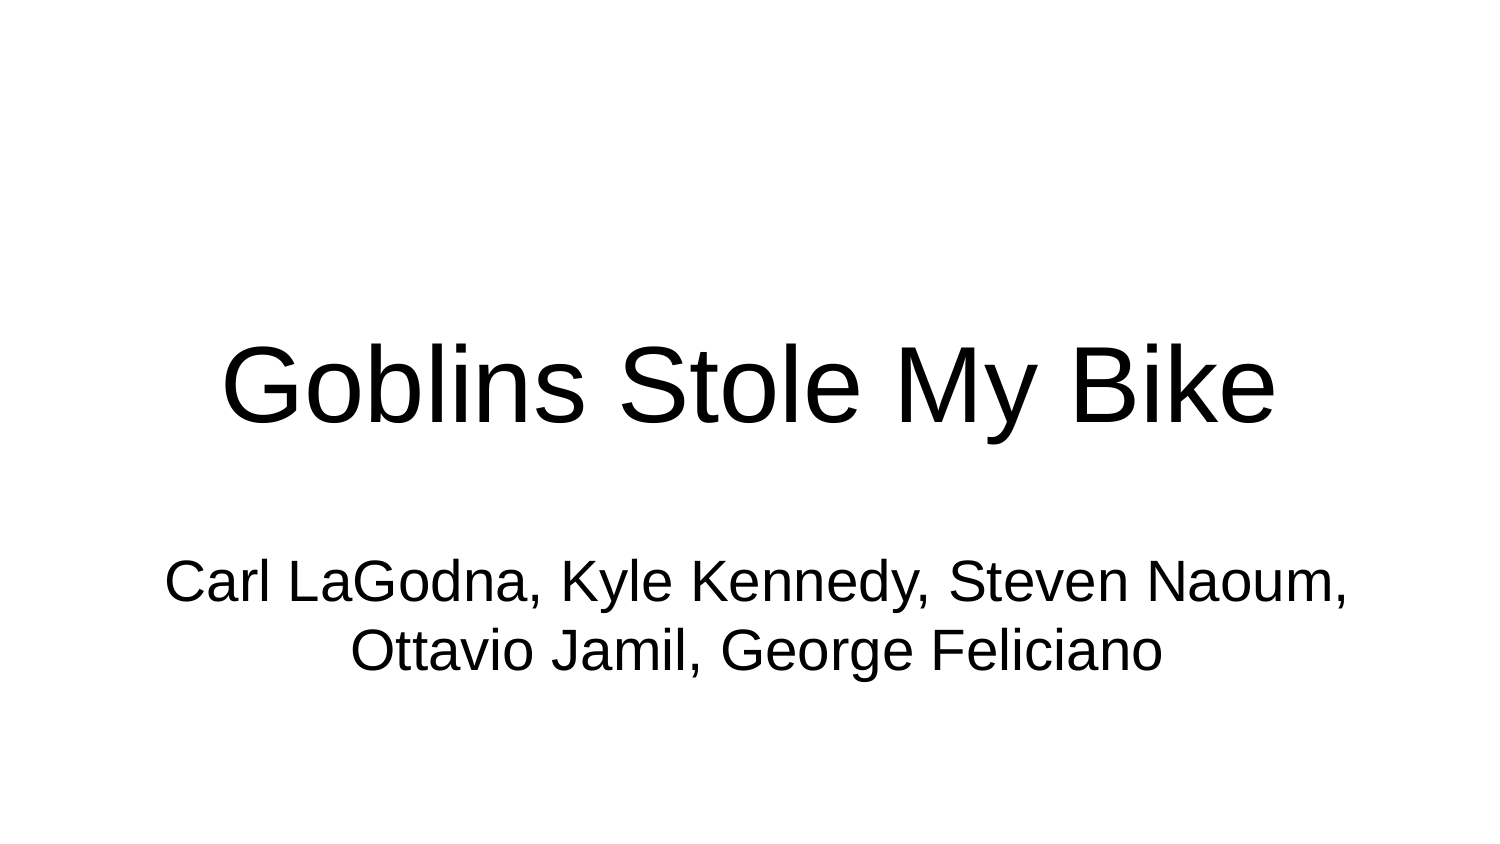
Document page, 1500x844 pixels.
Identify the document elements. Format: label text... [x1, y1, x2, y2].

subtitle Carl LaGodna, Kyle Kennedy, Steven Naoum, Ottavio Jamil, George Feliciano [59, 527, 1457, 724]
title Goblins Stole My Bike [51, 122, 1449, 459]
